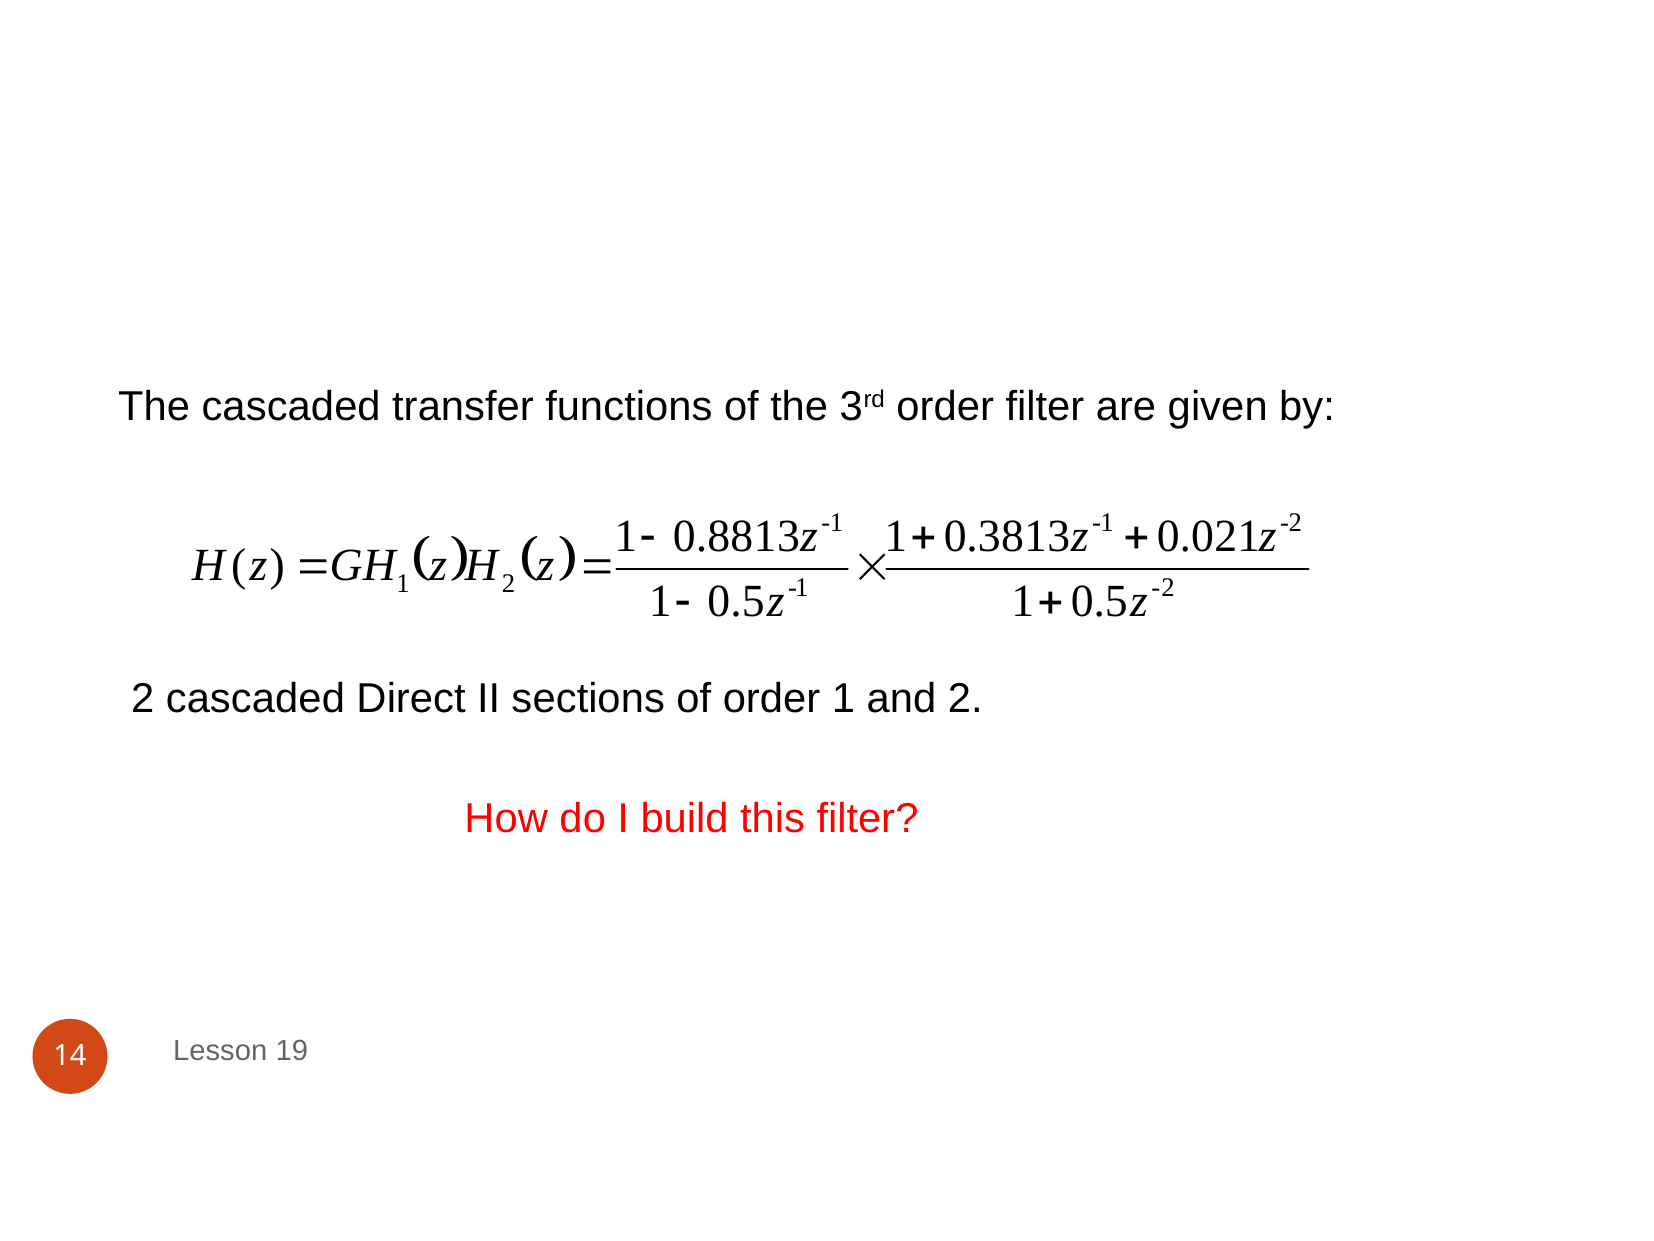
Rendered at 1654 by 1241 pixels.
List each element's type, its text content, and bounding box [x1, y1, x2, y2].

chart [183, 500, 1319, 627]
text_box Lesson 19 [158, 1012, 809, 1088]
text_box <number> [32, 1018, 108, 1094]
list The cascaded transfer functions of the 3rd order filter are given by: 2 cascaded Direct II sections of order 1 and 2. How do I build this filter? [58, 375, 1446, 1051]
